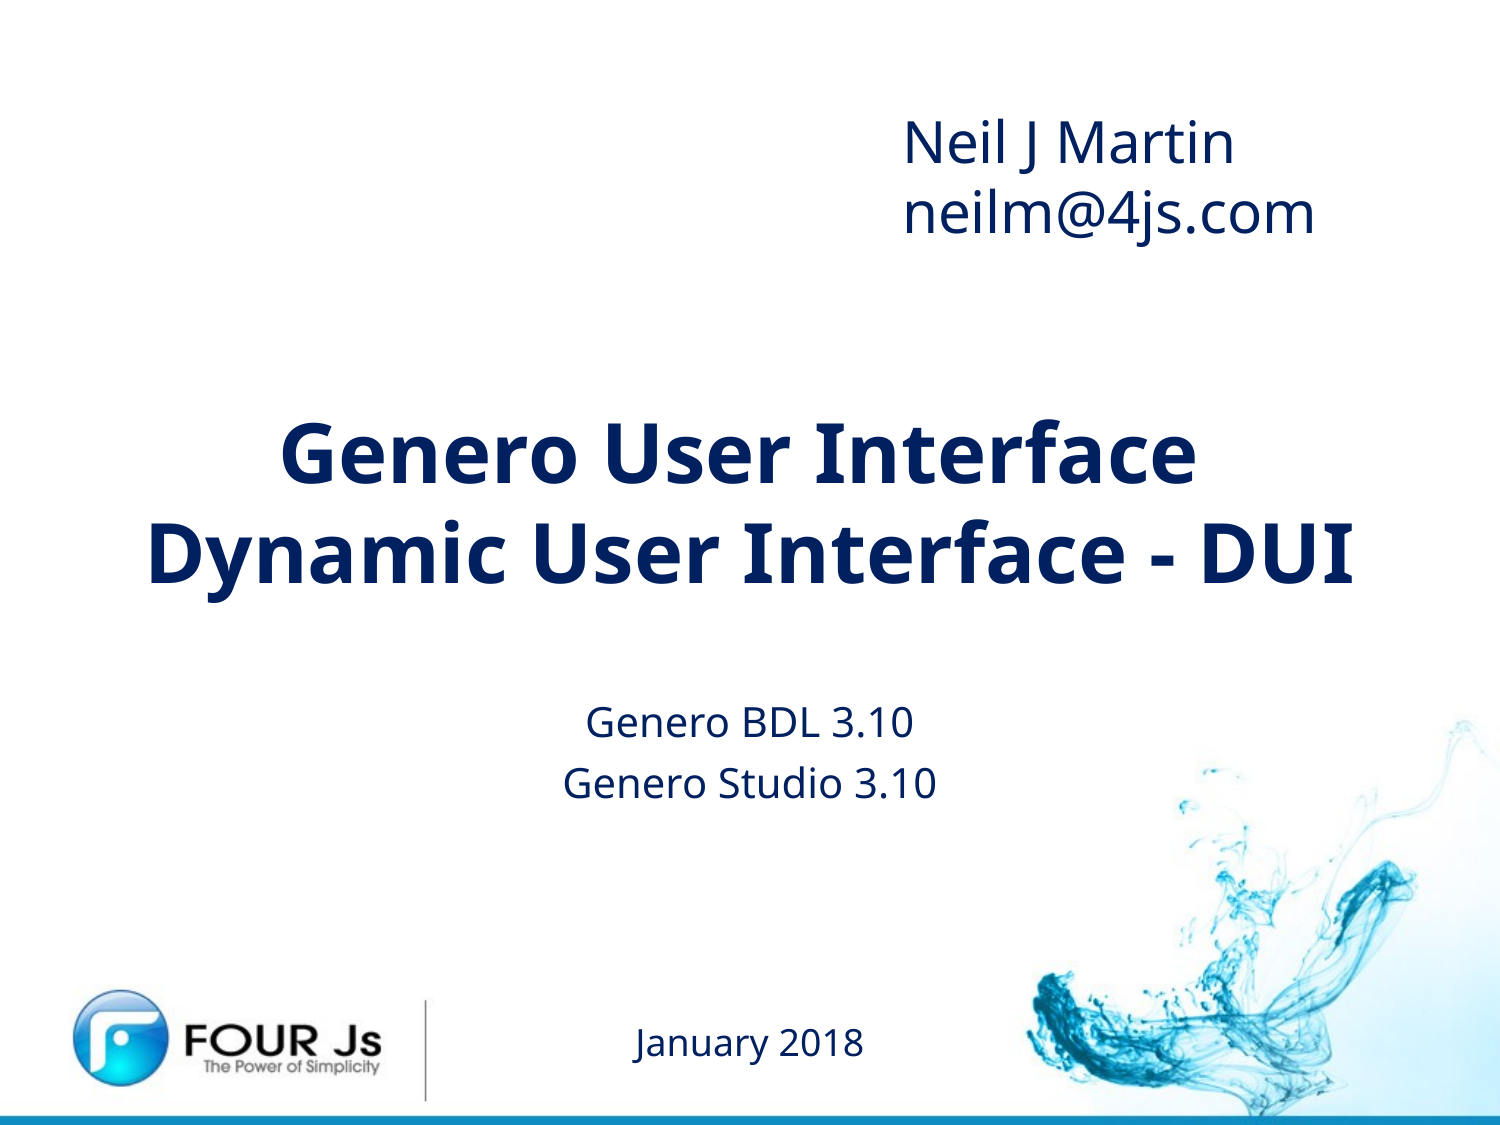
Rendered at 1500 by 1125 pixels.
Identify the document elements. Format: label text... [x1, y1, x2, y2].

subtitle Genero BDL 3.10 Genero Studio 3.10 [225, 688, 1275, 976]
picture [0, 0, 1500, 1122]
title Genero User Interface Dynamic User Interface - DUI [112, 337, 1388, 663]
text_box Neil J Martin neilm@4js.com [887, 97, 1475, 253]
list January 2018 [519, 1011, 981, 1095]
